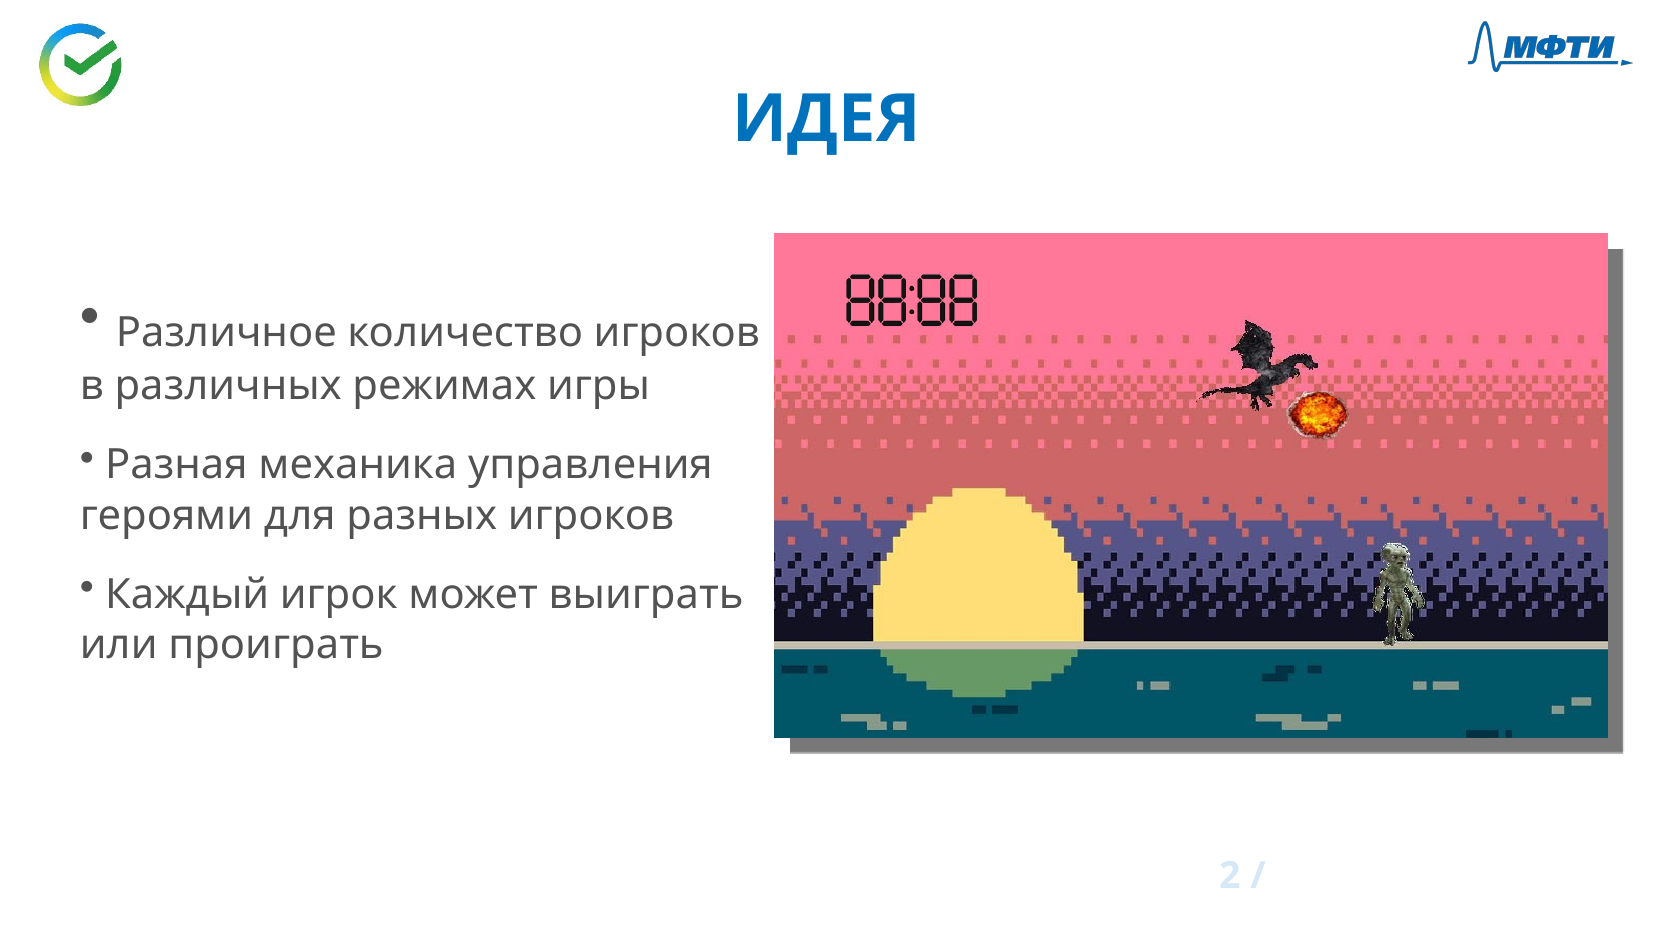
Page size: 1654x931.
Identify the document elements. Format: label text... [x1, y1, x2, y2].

title ИДЕЯ [461, 74, 1571, 156]
list Различное количество игроков в различных режимах игры Разная механика управления героями для разных игроков Каждый игрок может выиграть или проиграть [79, 287, 774, 713]
picture [774, 233, 1608, 738]
picture [0, 17, 461, 160]
picture [1446, 0, 1654, 93]
